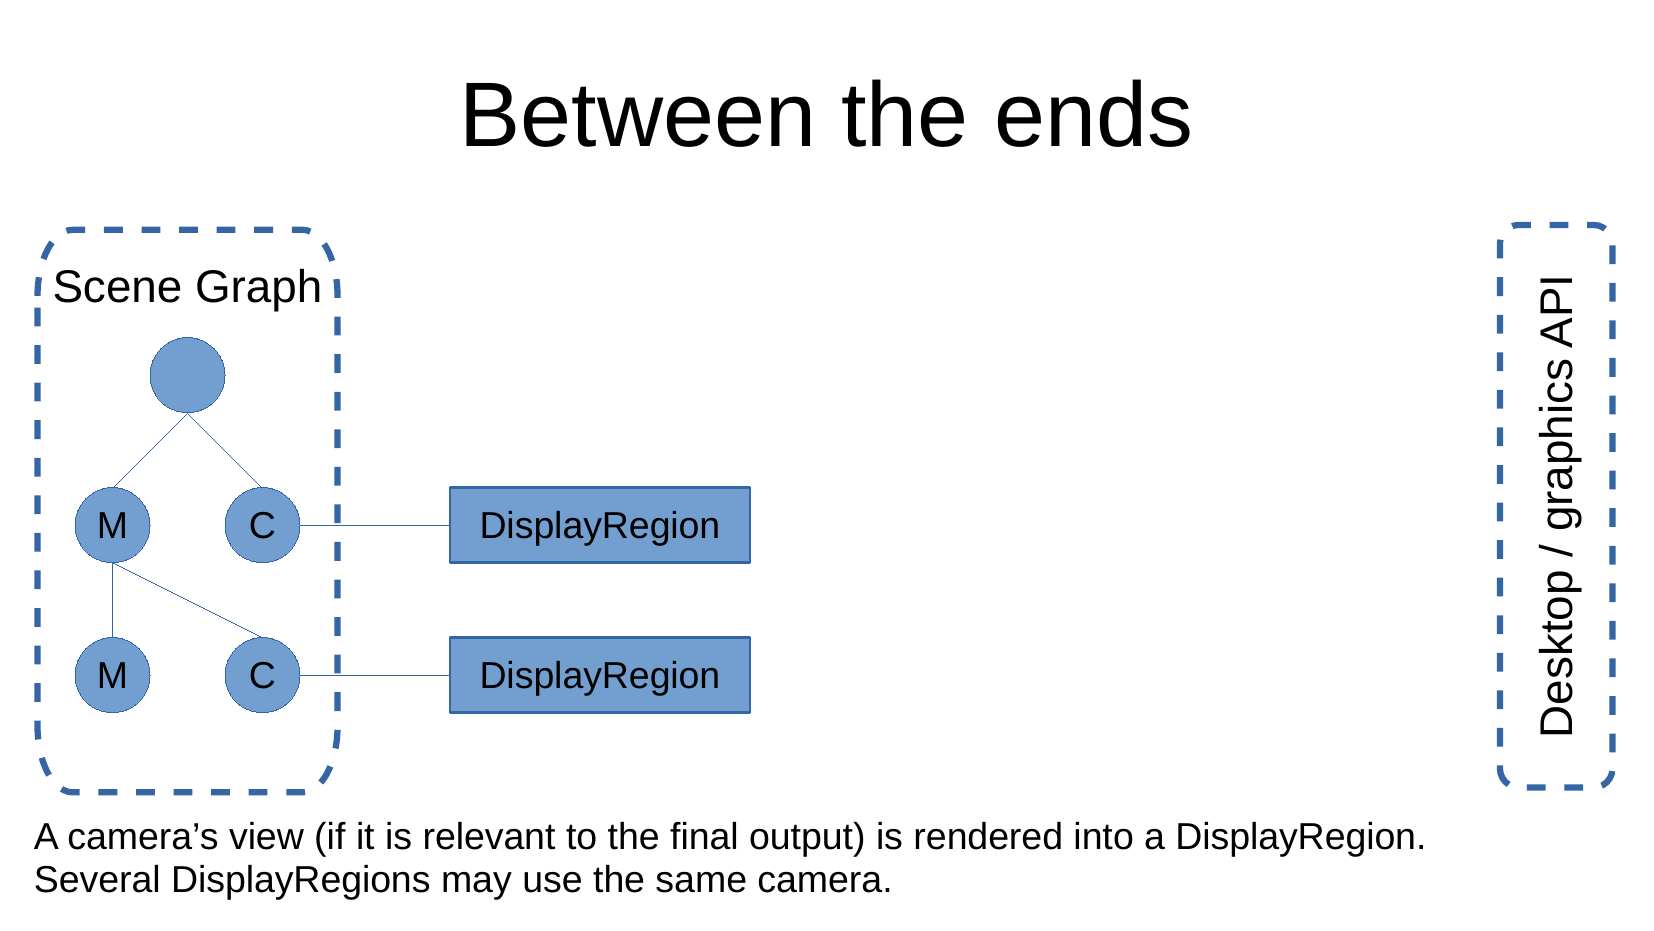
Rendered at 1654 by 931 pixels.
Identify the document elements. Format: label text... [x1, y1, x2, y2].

title Between the ends [82, 37, 1571, 193]
text_box C [225, 487, 301, 563]
text_box C [225, 637, 301, 713]
text_box DisplayRegion [450, 637, 751, 713]
text_box [150, 337, 226, 413]
text_box Scene Graph [37, 229, 338, 787]
text_box M [75, 487, 151, 563]
text_box Desktop / graphics API [1499, 224, 1613, 788]
text_box A camera’s view (if it is relevant to the final output) is rendered into a DisplayRegion. Several DisplayRegions may use the same camera. [33, 787, 1618, 901]
text_box M [75, 637, 151, 713]
text_box DisplayRegion [450, 487, 751, 563]
